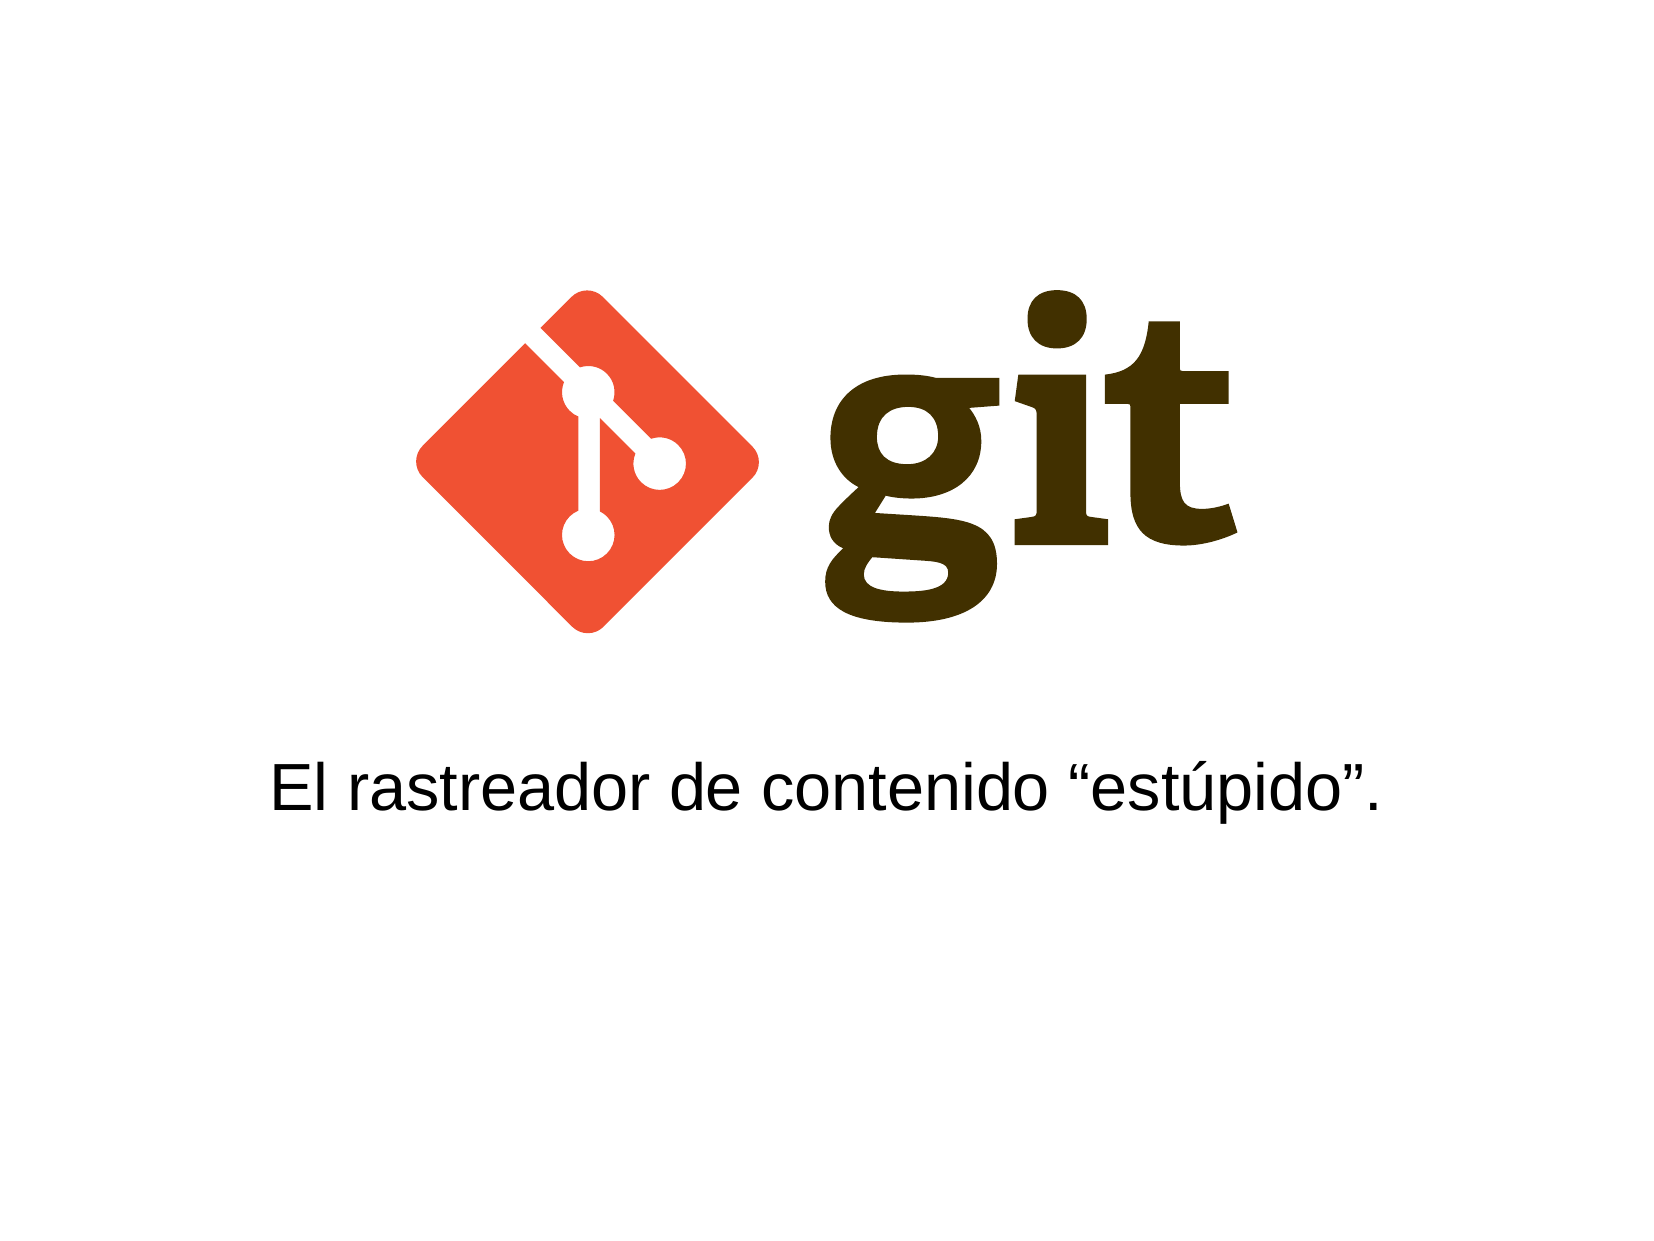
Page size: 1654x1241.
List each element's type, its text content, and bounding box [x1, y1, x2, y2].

list El rastreador de contenido “estúpido”. [82, 750, 1571, 829]
picture [416, 290, 1238, 634]
